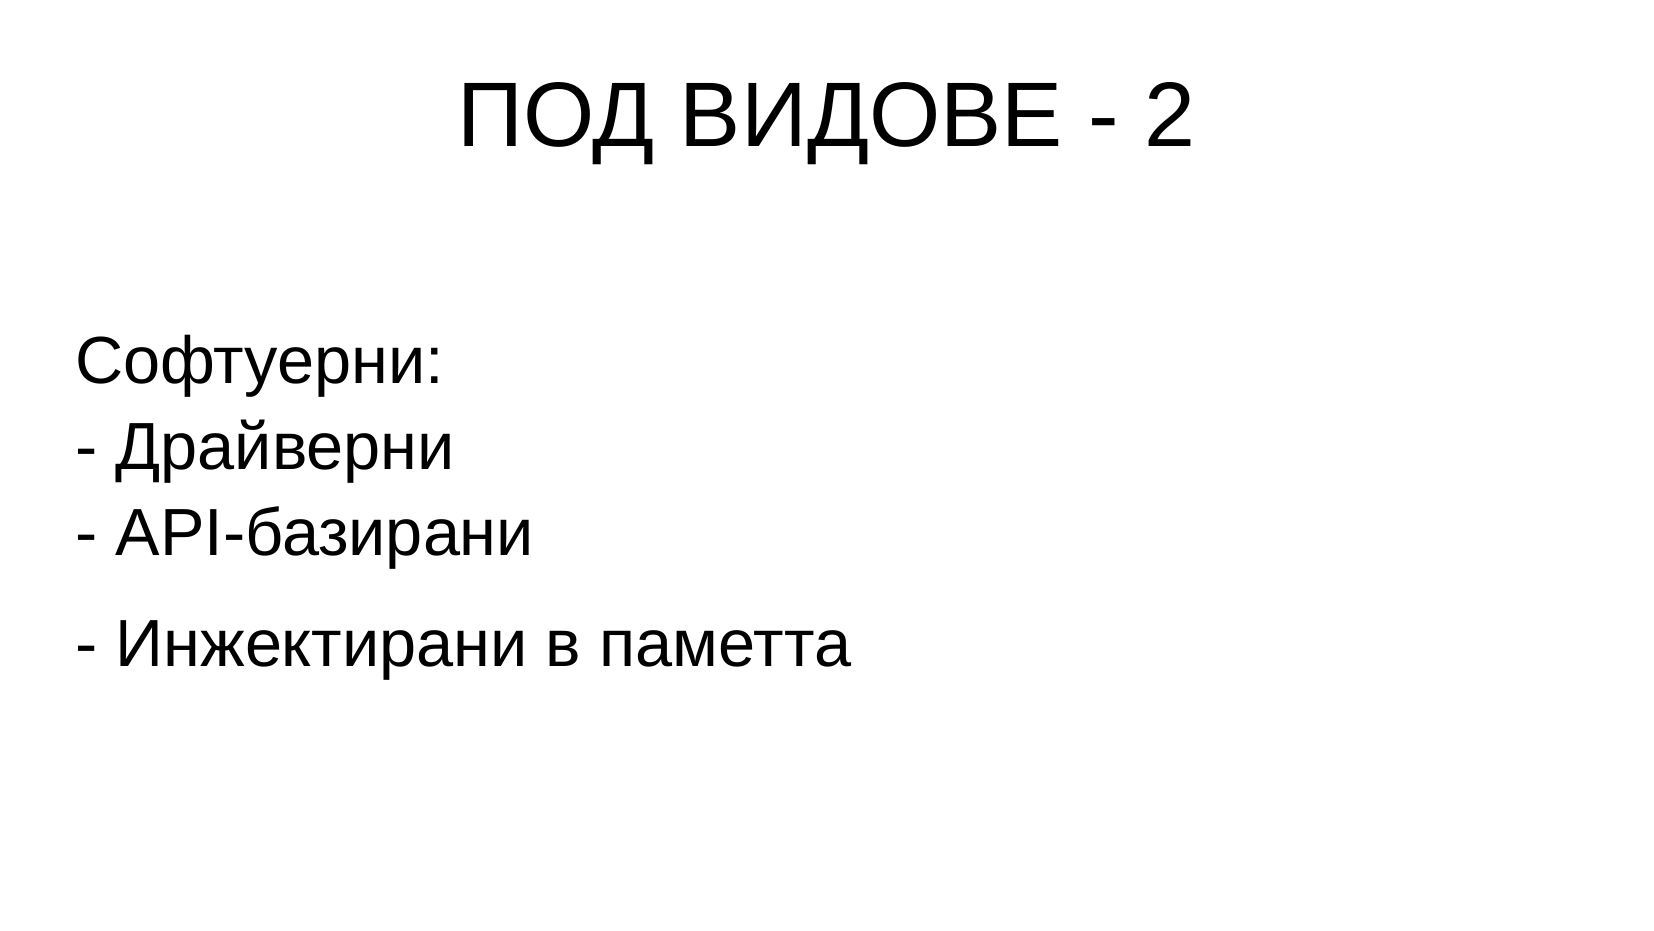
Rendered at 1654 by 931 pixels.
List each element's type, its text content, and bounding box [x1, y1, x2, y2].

list Софтуерни: - Драйверни - API-базирани - Инжектирани в паметта [75, 248, 1564, 788]
title ПОД ВИДОВЕ - 2 [82, 37, 1571, 193]
